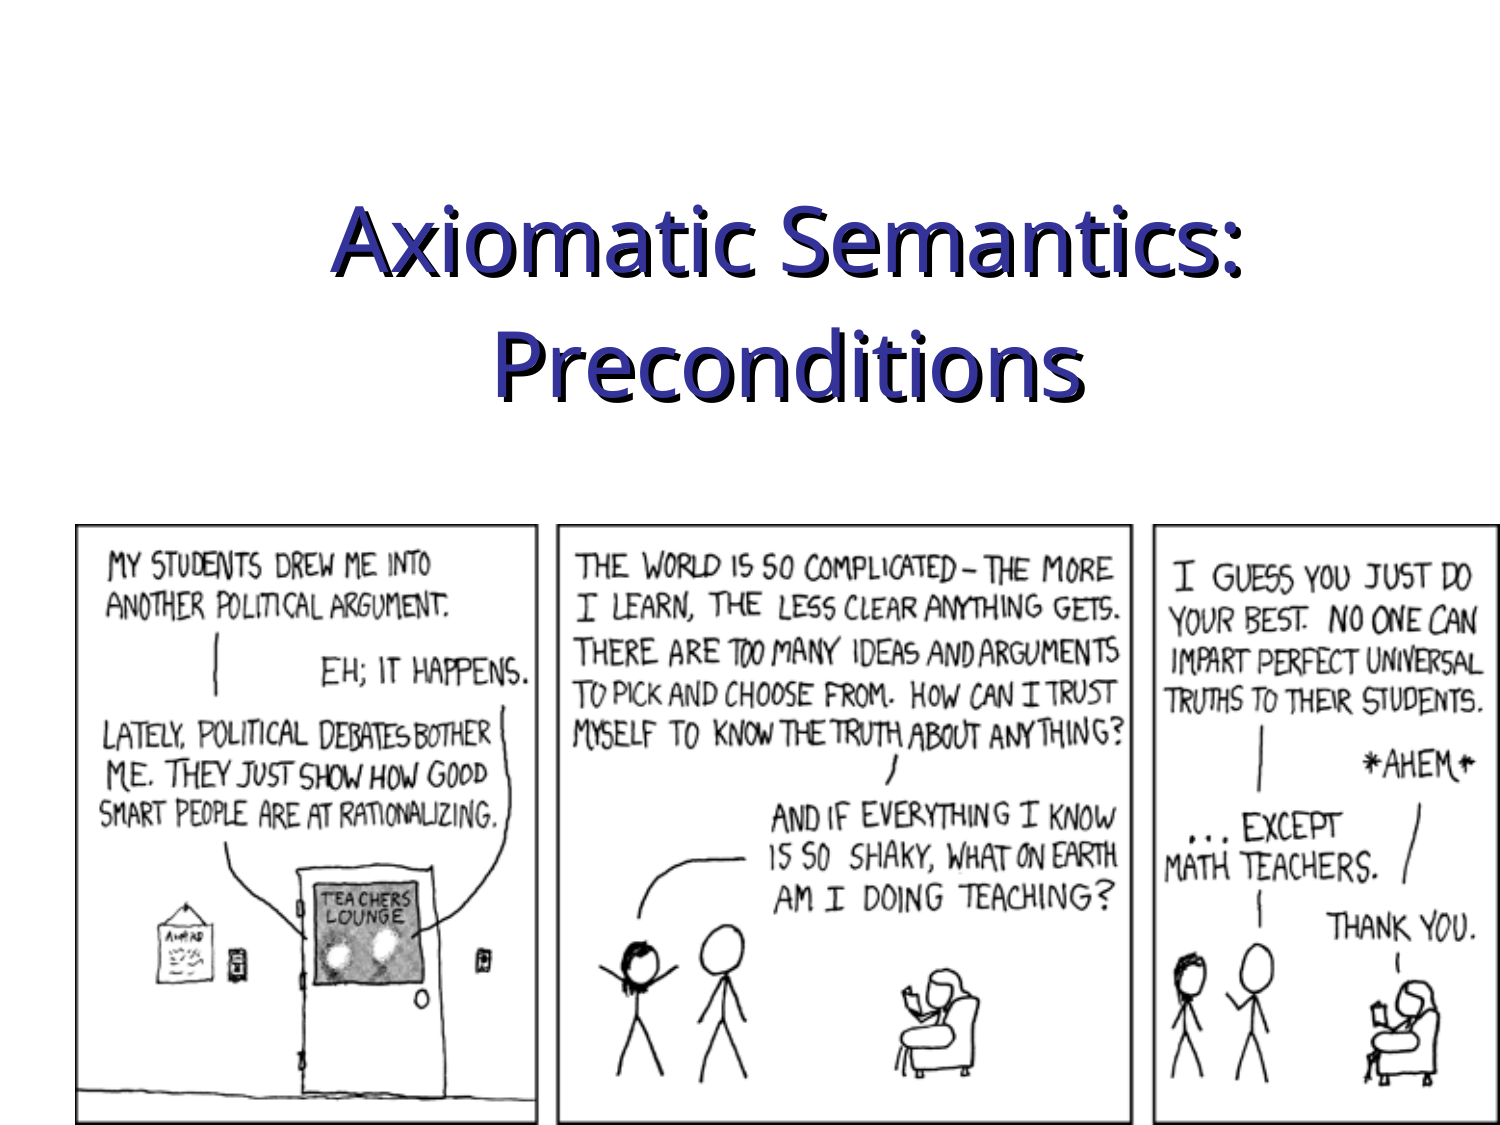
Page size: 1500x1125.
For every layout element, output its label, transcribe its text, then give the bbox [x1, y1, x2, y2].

picture [75, 524, 1500, 1125]
title Axiomatic Semantics: Preconditions [75, 37, 1500, 524]
